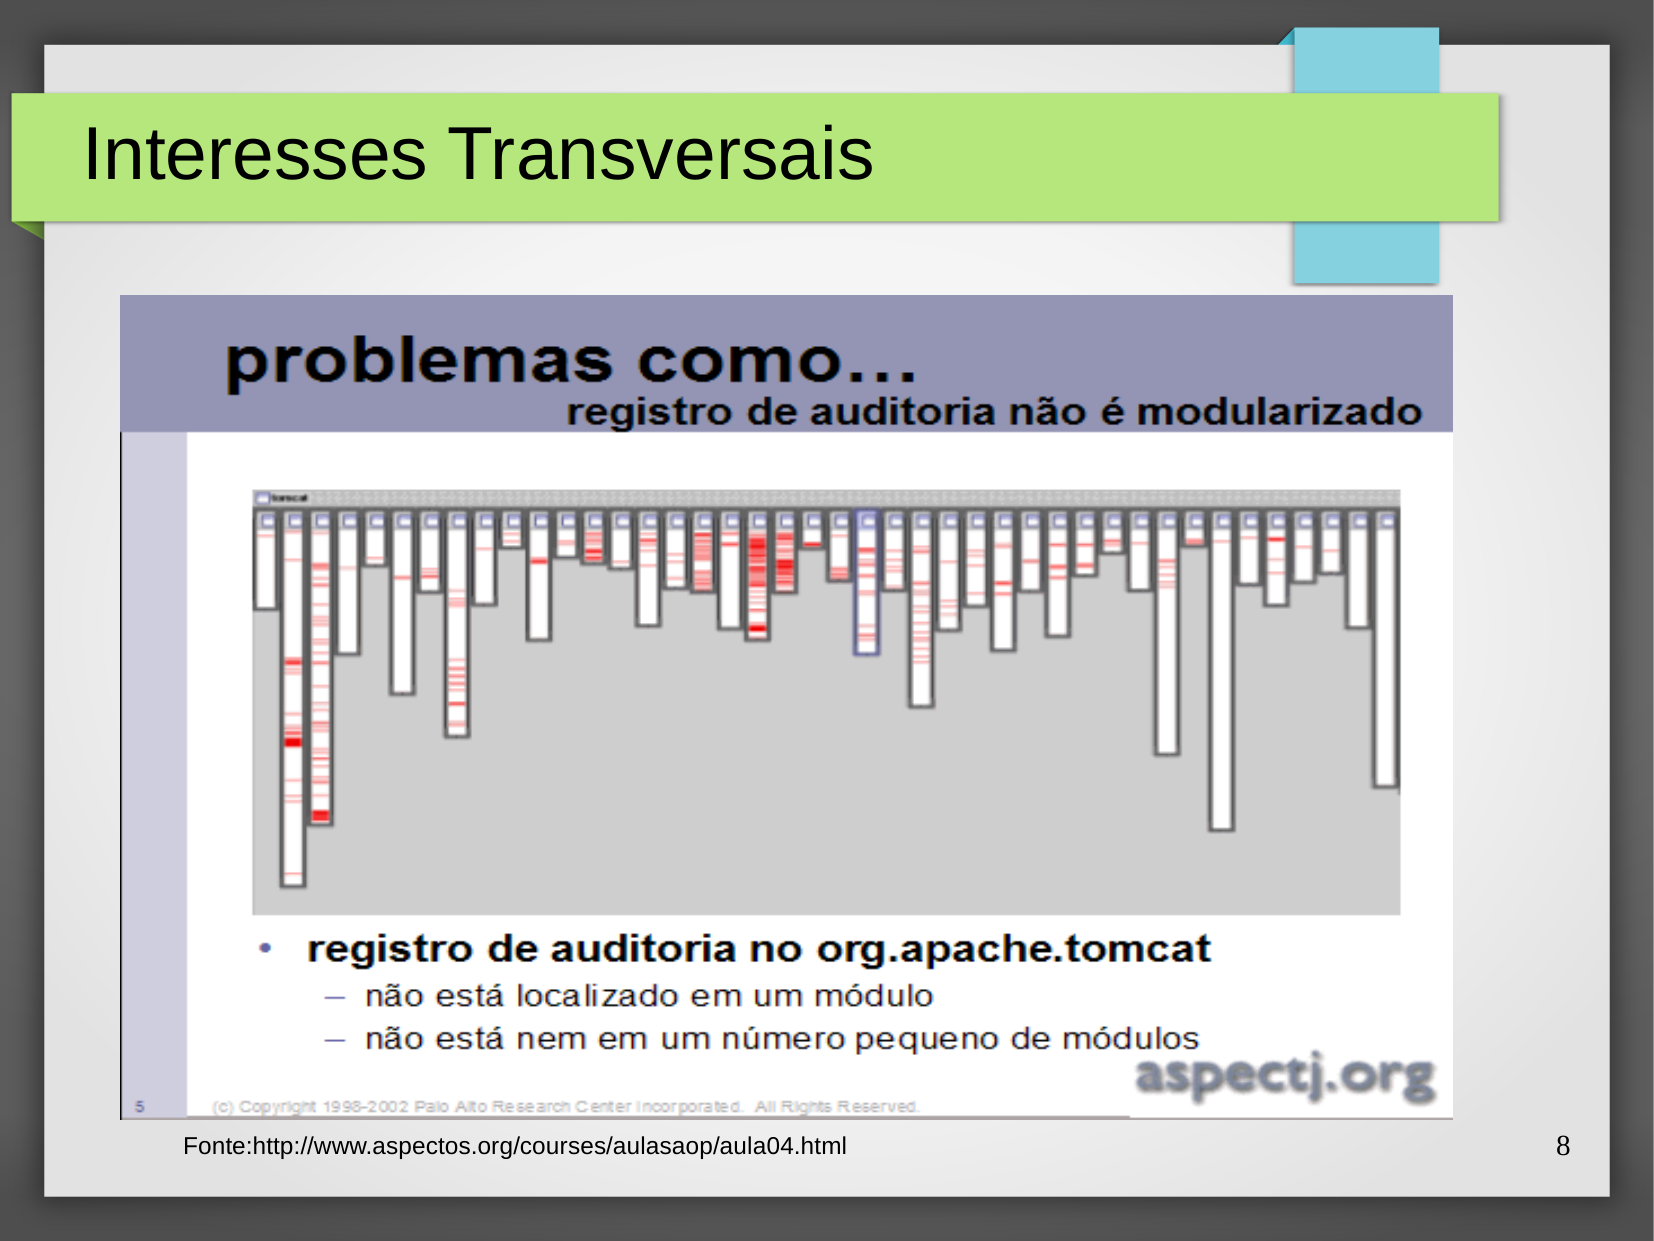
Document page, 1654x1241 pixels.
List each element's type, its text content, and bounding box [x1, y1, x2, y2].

list Fonte:http://www.aspectos.org/courses/aulasaop/aula04.html [123, 1131, 1612, 1160]
picture [0, 0, 1654, 1241]
title Interesses Transversais [82, 94, 1264, 213]
